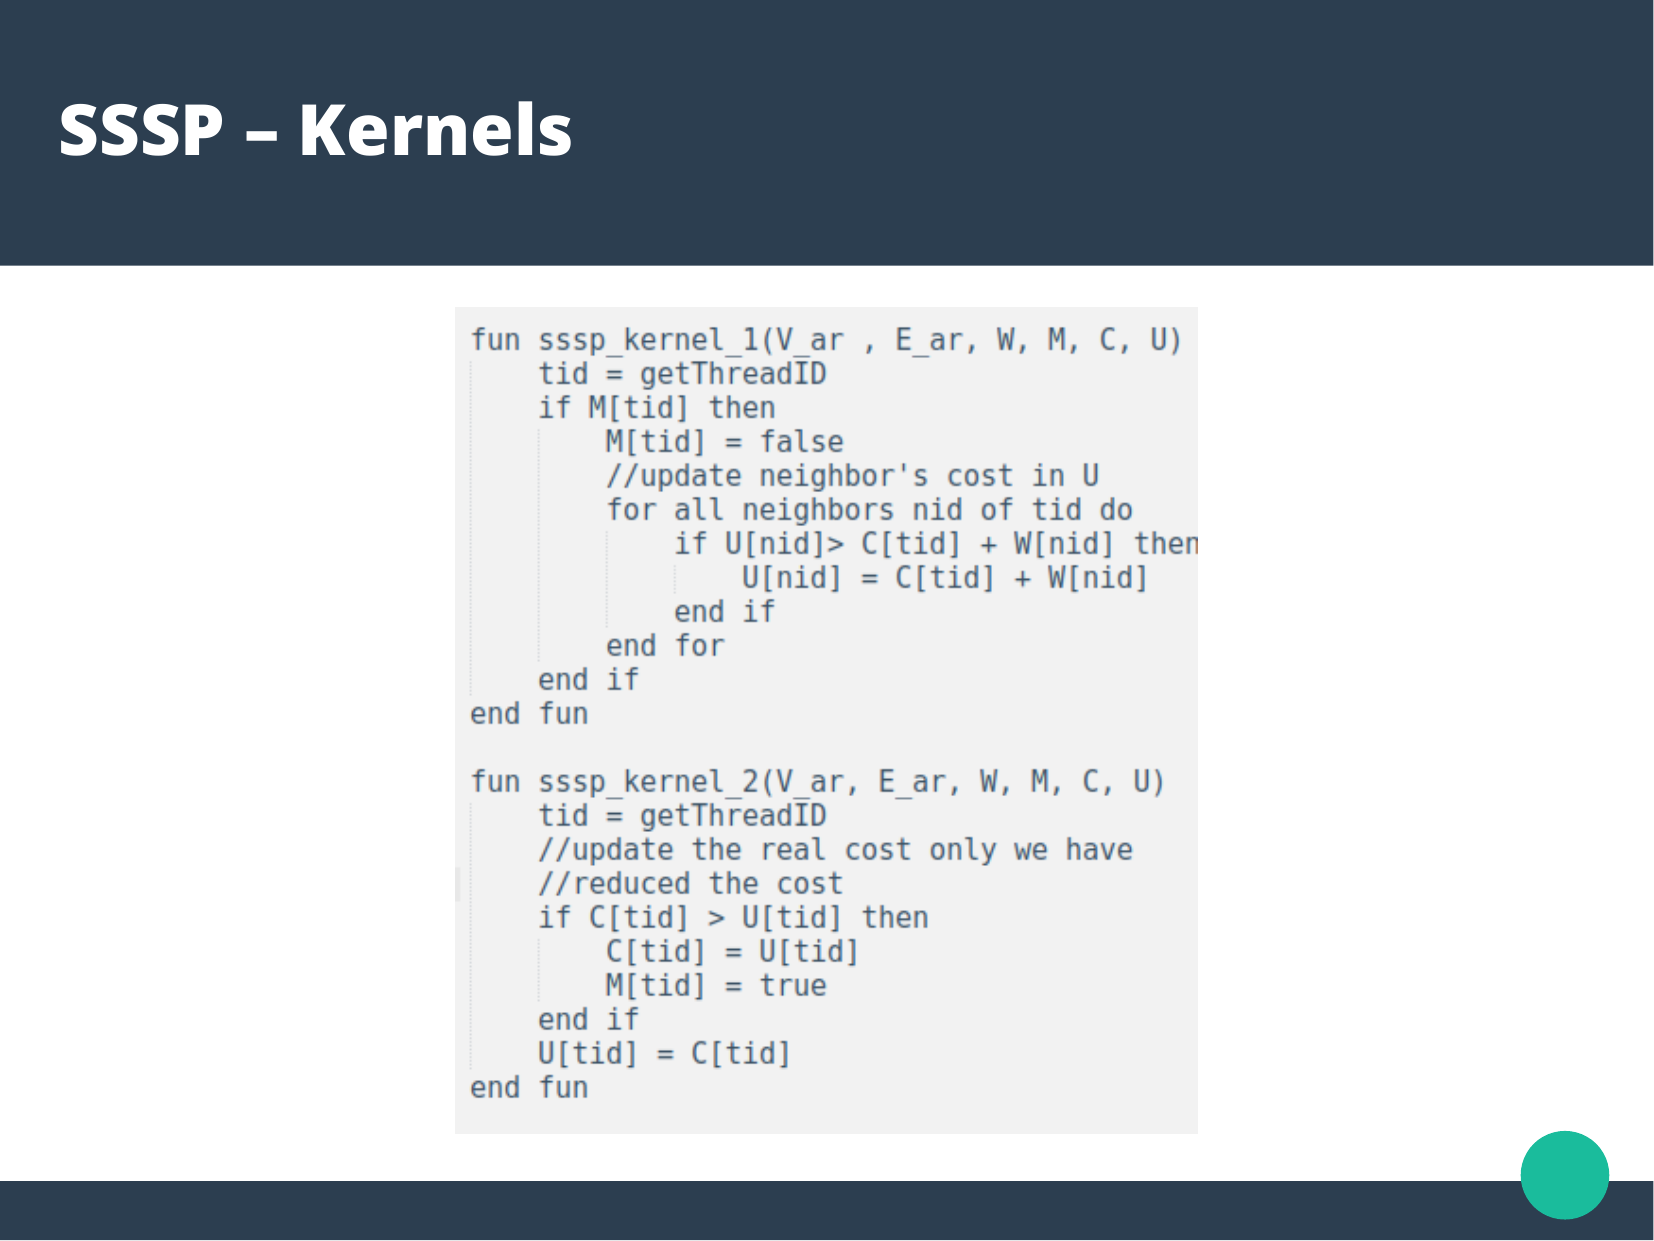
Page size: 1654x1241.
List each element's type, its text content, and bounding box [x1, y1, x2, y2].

title SSSP – Kernels [59, 49, 1595, 207]
picture [455, 307, 1198, 1134]
